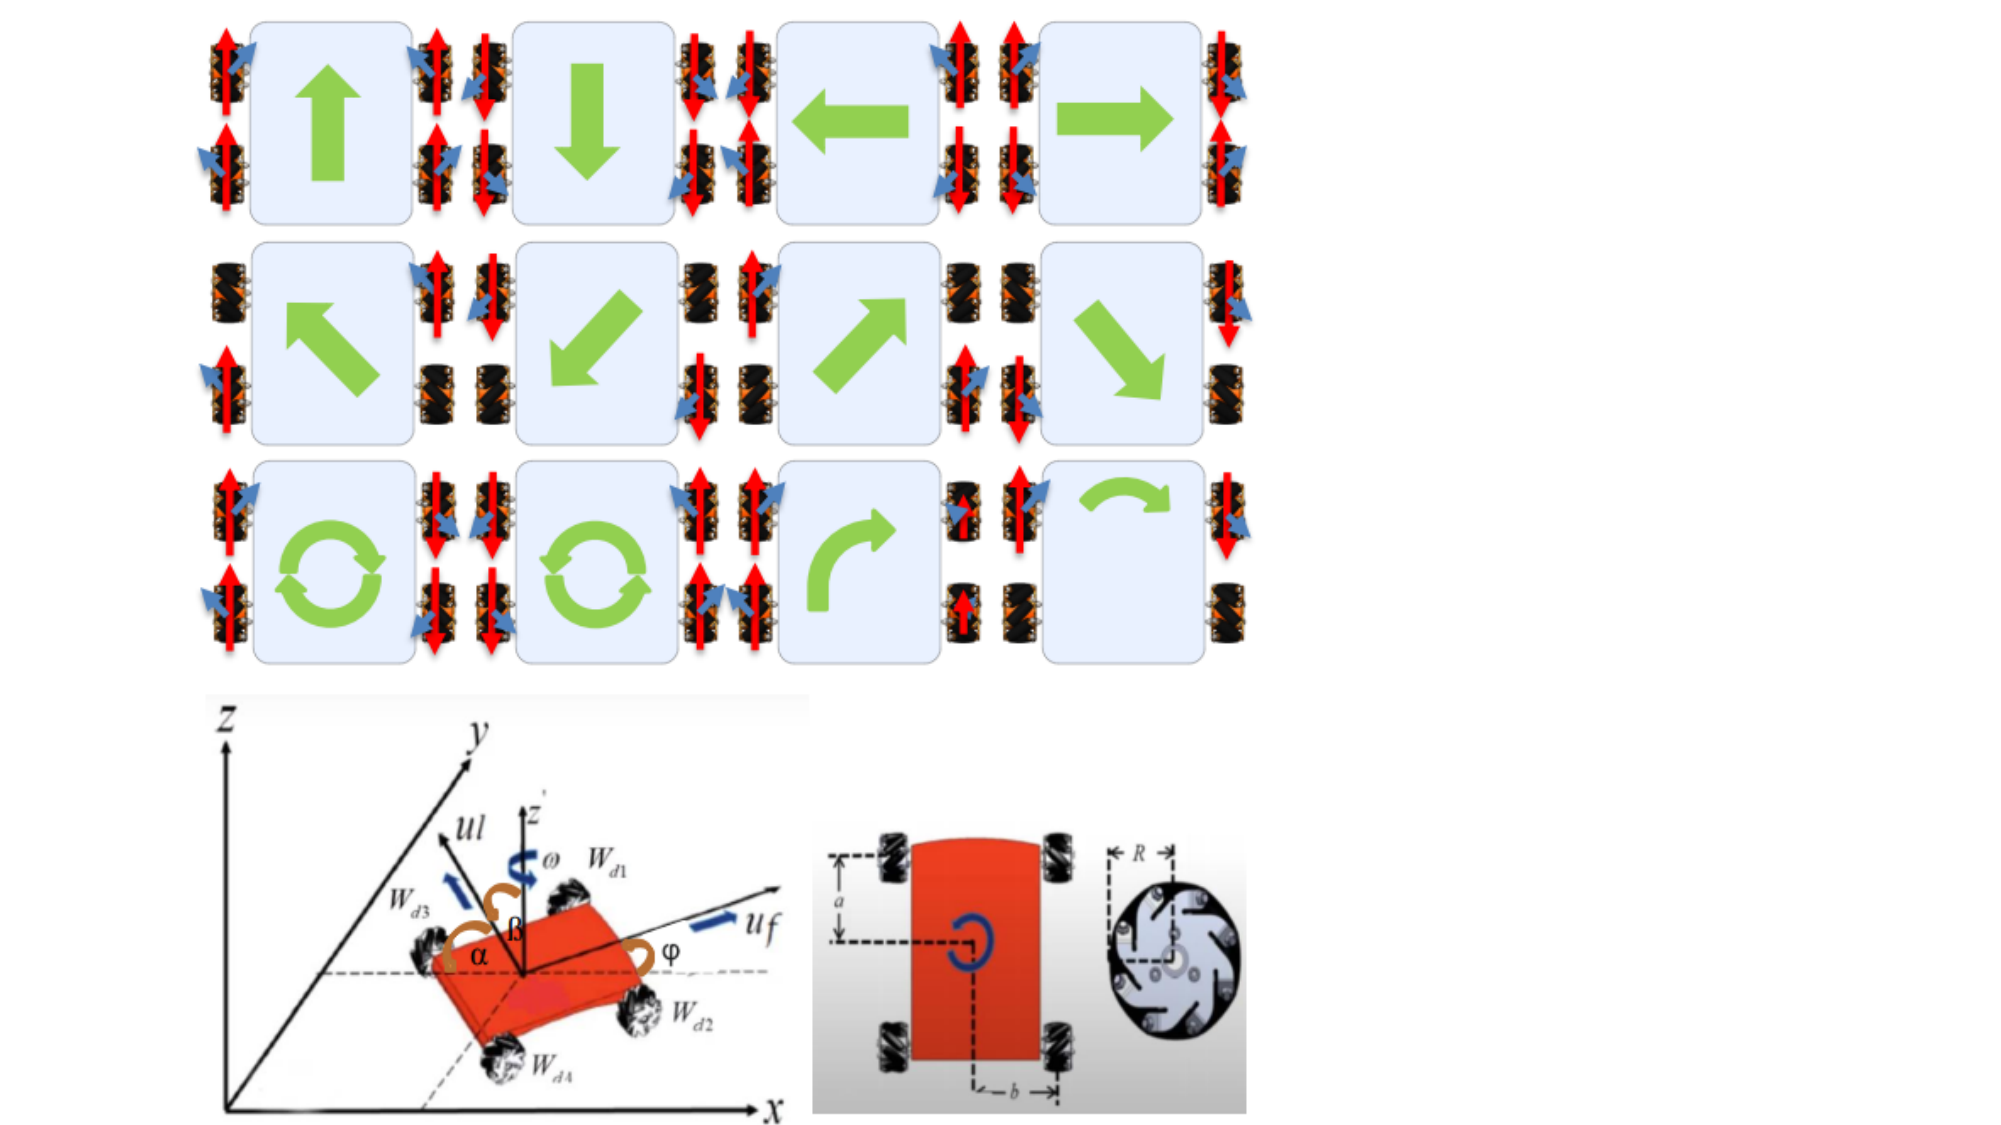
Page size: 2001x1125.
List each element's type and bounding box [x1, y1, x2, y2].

picture [194, 0, 1279, 1125]
